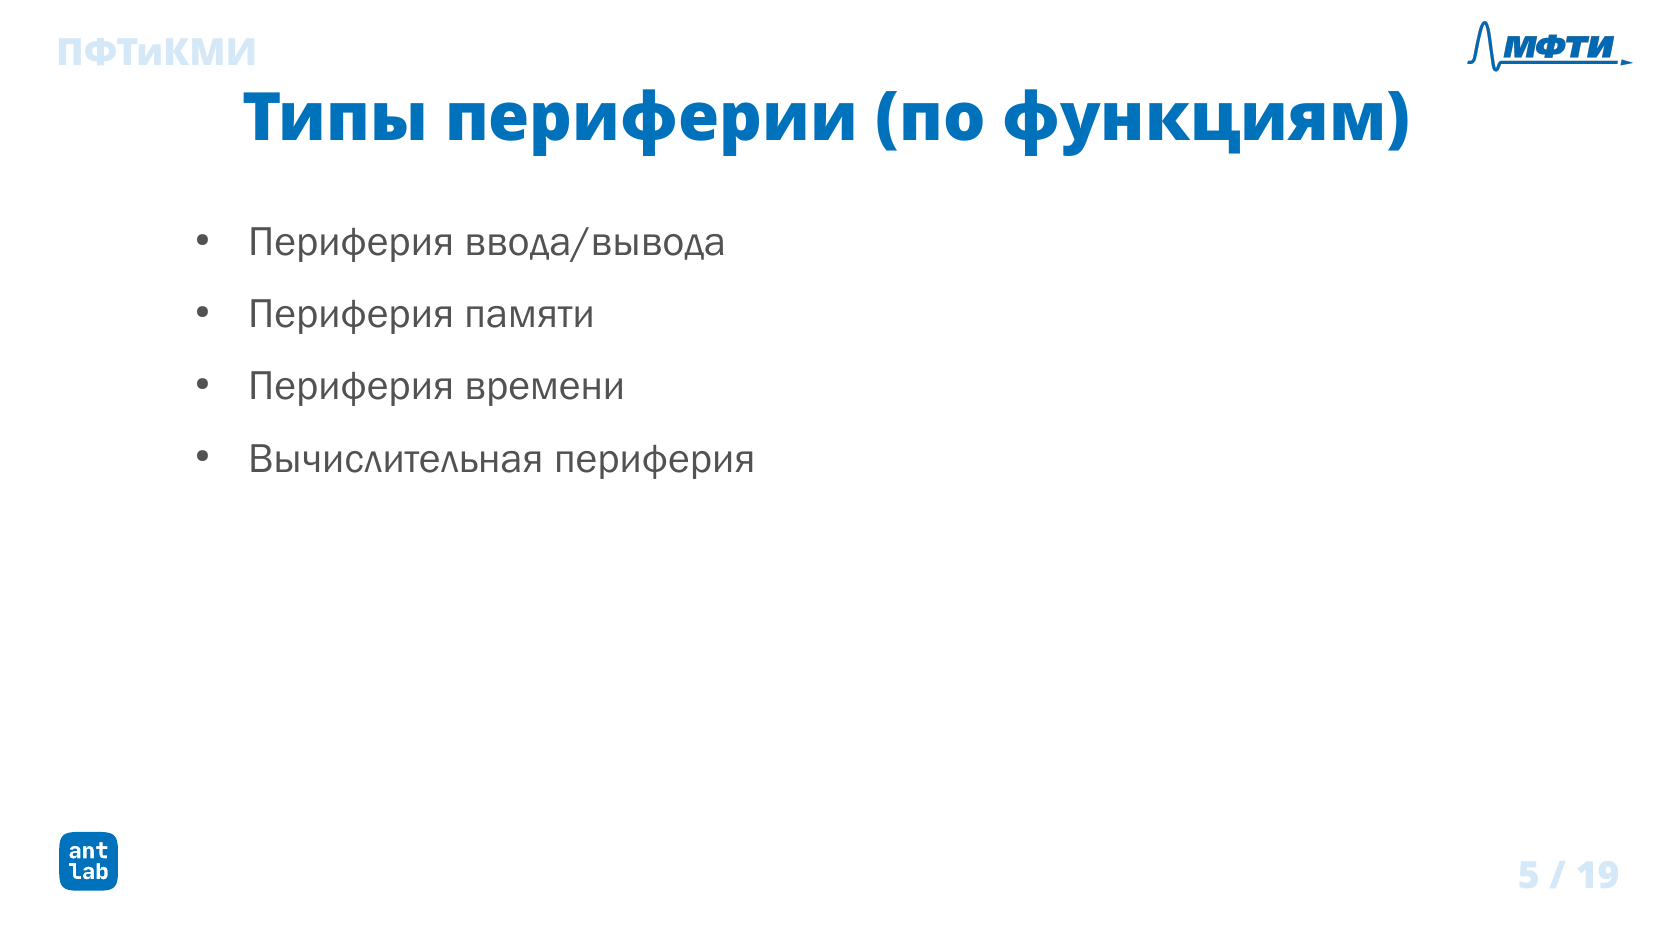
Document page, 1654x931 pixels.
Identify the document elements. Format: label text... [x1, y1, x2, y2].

title Типы периферии (по функциям) [82, 20, 1571, 209]
list Периферия ввода/вывода Периферия памяти Периферия времени Вычислительная периферия [177, 217, 1571, 758]
picture [1446, 0, 1654, 93]
